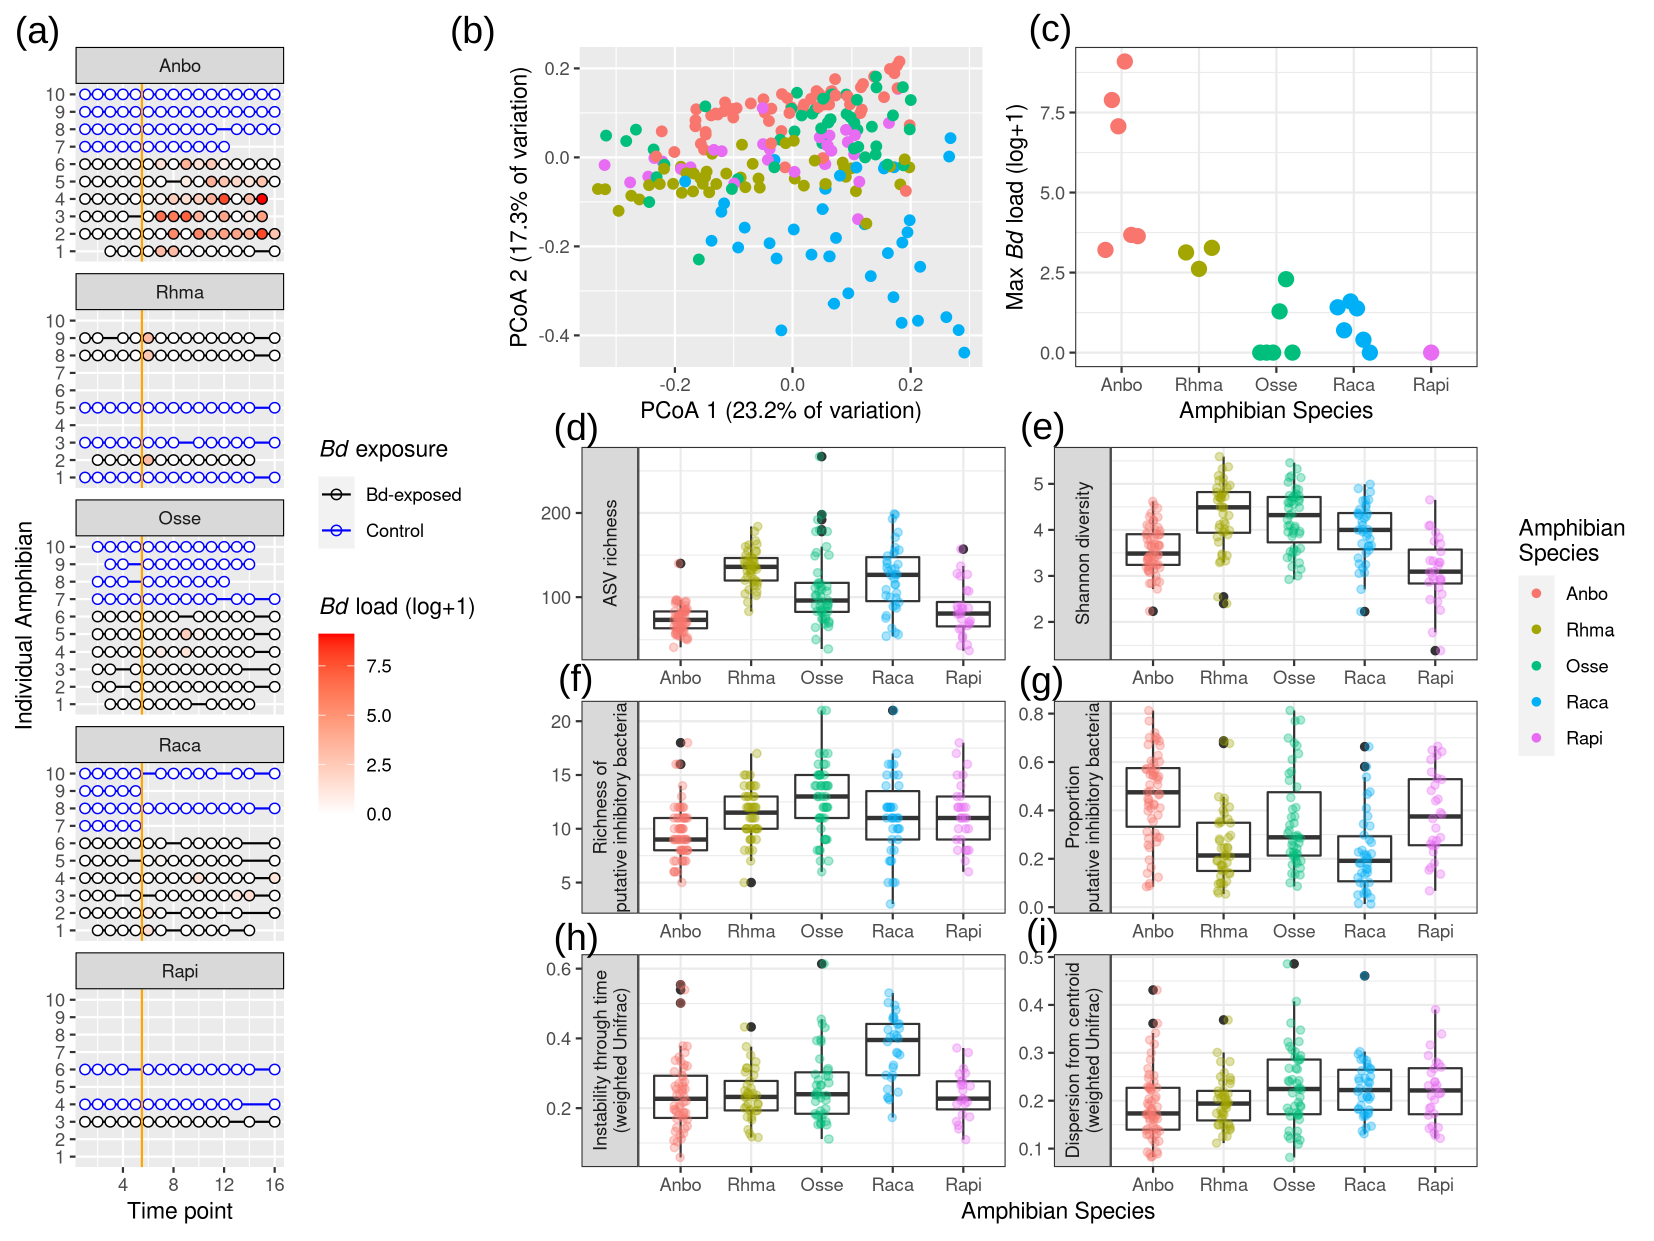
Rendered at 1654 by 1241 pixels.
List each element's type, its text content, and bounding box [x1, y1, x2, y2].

text_box (g) [1003, 651, 1080, 709]
text_box (e) [1005, 397, 1081, 455]
text_box (d) [538, 399, 615, 456]
text_box (i) [1011, 903, 1075, 961]
text_box (f) [543, 649, 609, 707]
text_box (c) [1013, 0, 1099, 71]
text_box (b) [435, 2, 511, 60]
text_box (a) [0, 2, 76, 60]
picture [3, 35, 1654, 1236]
text_box (h) [538, 909, 615, 967]
